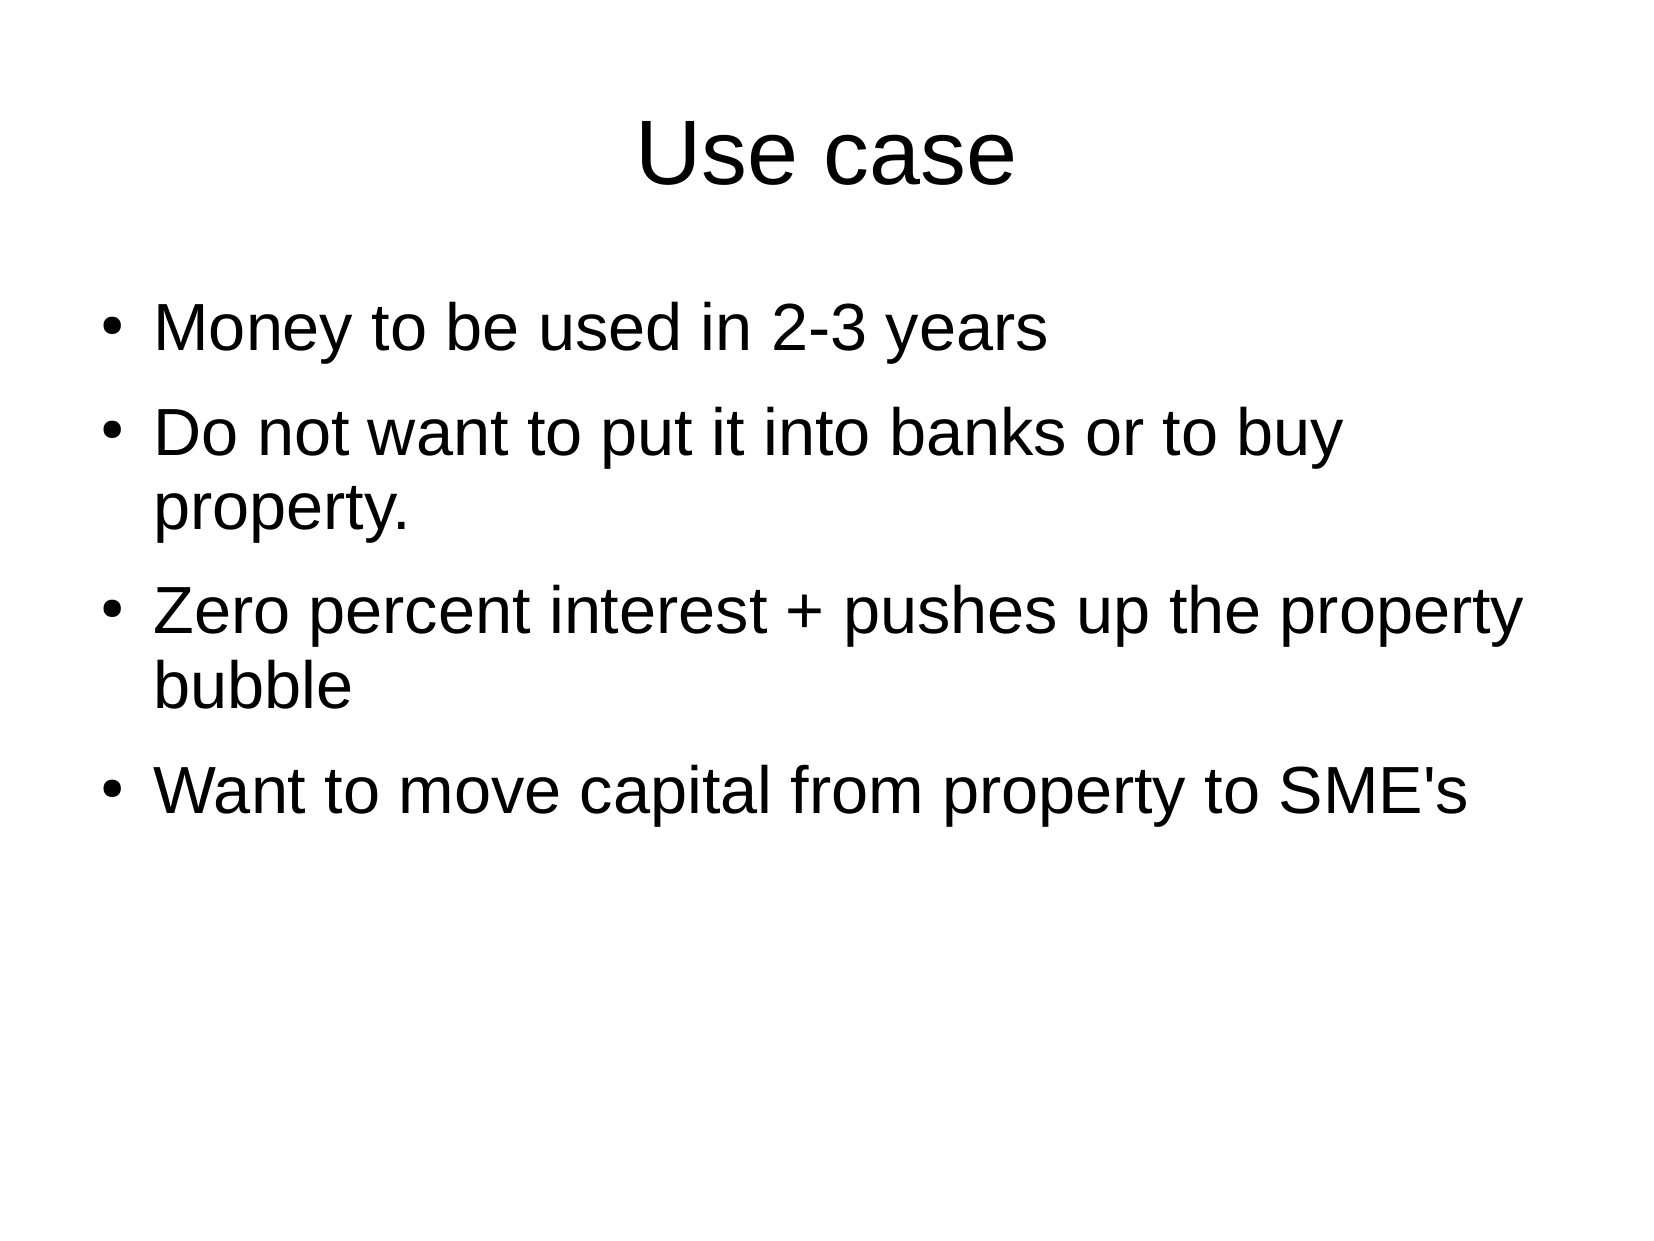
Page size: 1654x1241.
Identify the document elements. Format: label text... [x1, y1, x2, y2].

title Use case [82, 49, 1571, 257]
list Money to be used in 2-3 years Do not want to put it into banks or to buy property. Zero percent interest + pushes up the property bubble Want to move capital from property to SME's [82, 290, 1571, 1010]
